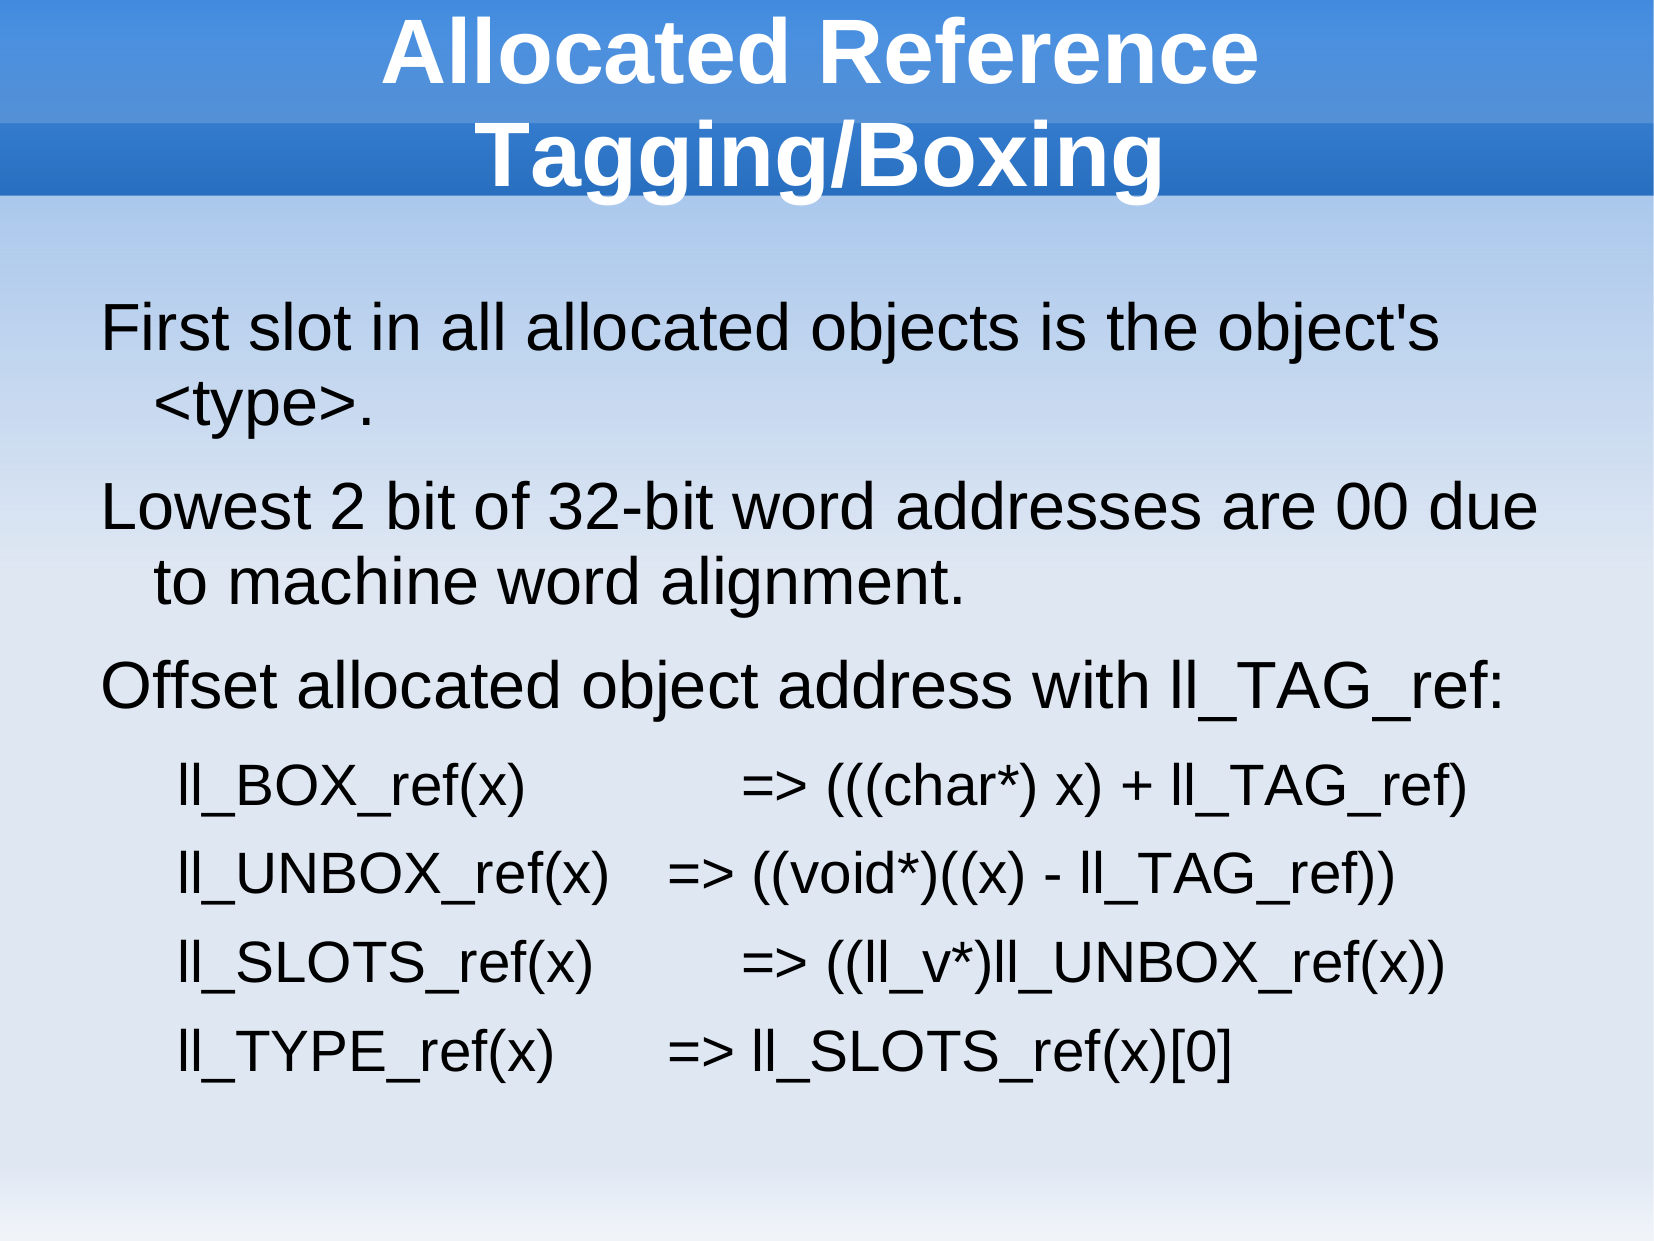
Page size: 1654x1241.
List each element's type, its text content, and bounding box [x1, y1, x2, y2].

title Allocated Reference Tagging/Boxing [76, 1, 1565, 207]
list First slot in all allocated objects is the object's <type>. Lowest 2 bit of 32-bit word addresses are 00 due to machine word alignment. Offset allocated object address with ll_TAG_ref: ll_BOX_ref(x) => (((char*) x) + ll_TAG_ref) ll_UNBOX_ref(x) => ((void*)((x) - ll_TAG_ref)) ll_SLOTS_ref(x) => ((ll_v*)ll_UNBOX_ref(x)) ll_TYPE_ref(x) => ll_SLOTS_ref(x)[0] [82, 290, 1571, 1094]
picture [0, 0, 1654, 1241]
